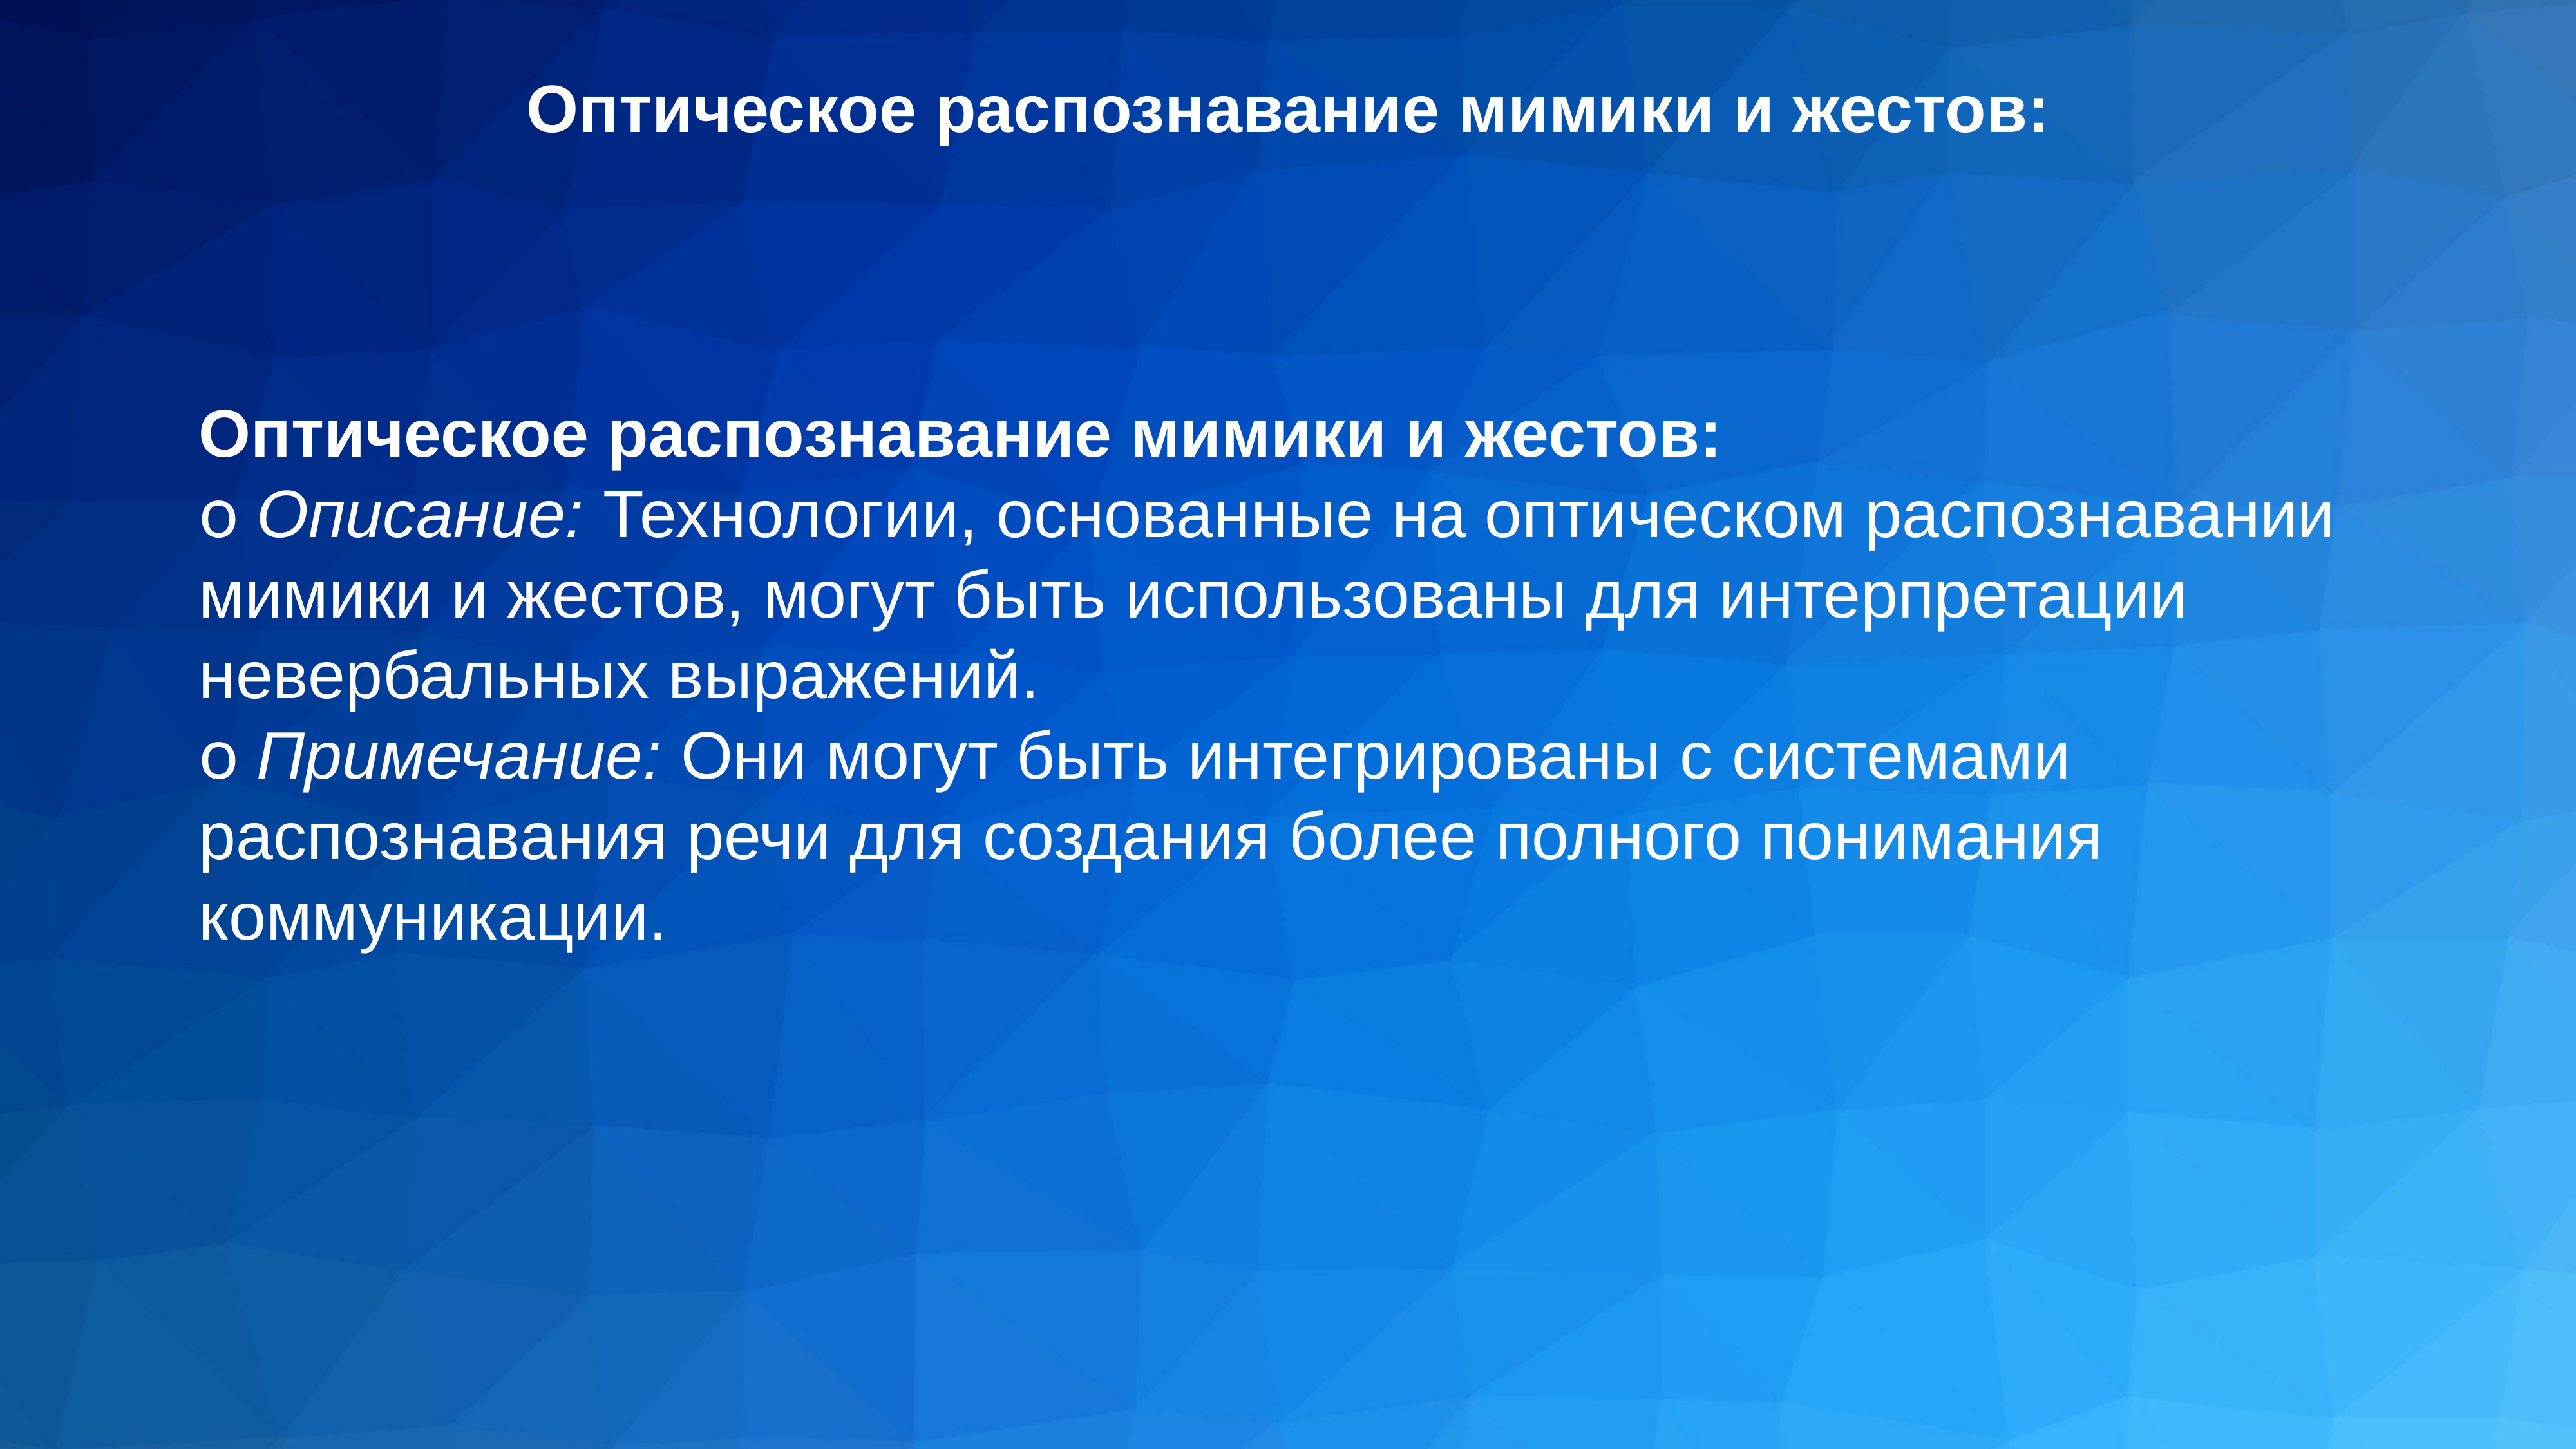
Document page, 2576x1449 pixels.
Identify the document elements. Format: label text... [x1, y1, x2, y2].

title Оптическое распознавание мимики и жестов: [189, 60, 2389, 376]
list Оптическое распознавание мимики и жестов: o Описание: Технологии, основанные на оптическом распознавании мимики и жестов, могут быть использованы для интерпретации невербальных выражений. o Примечание: Они могут быть интегрированы с системами распознавания речи для создания более полного понимания коммуникации. [189, 384, 2389, 1319]
picture [0, 0, 2576, 1449]
